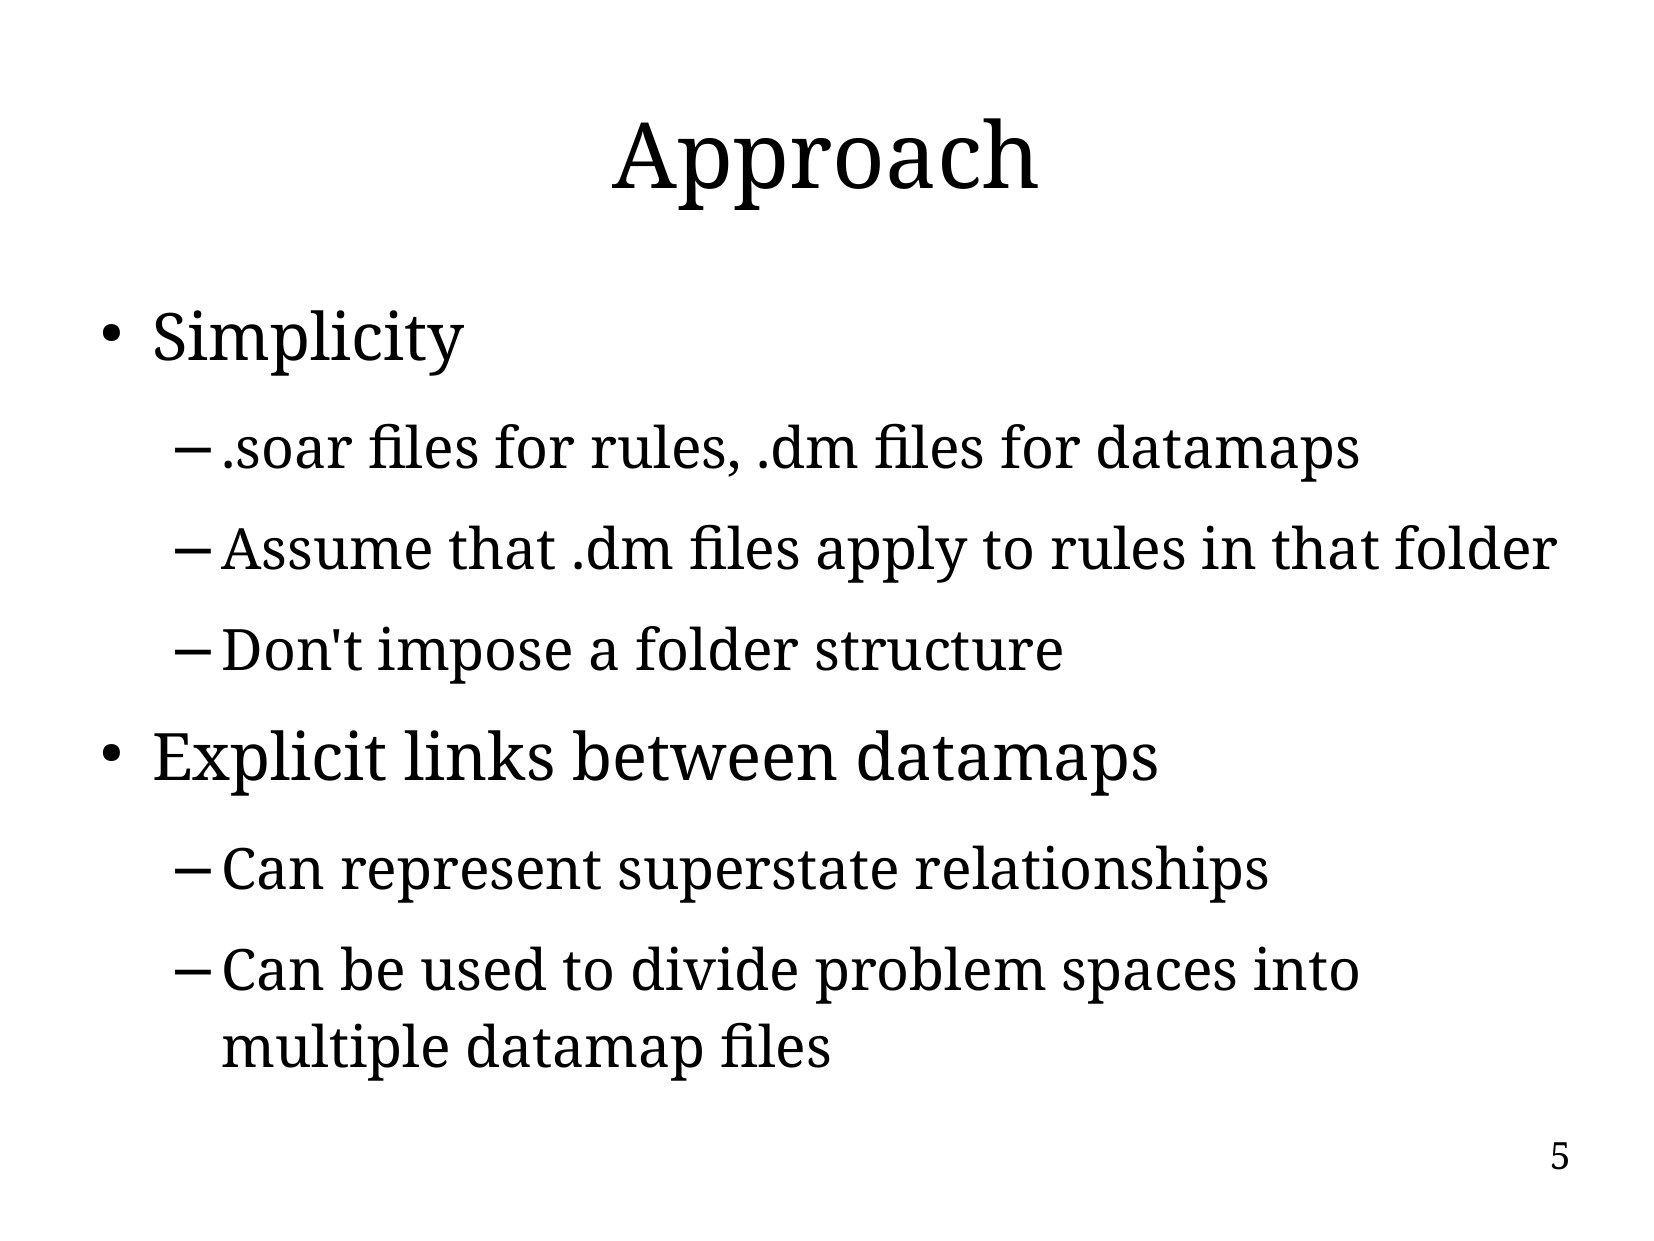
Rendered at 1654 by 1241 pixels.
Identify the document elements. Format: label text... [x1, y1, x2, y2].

title Approach [82, 49, 1571, 257]
list Simplicity .soar files for rules, .dm files for datamaps Assume that .dm files apply to rules in that folder Don't impose a folder structure Explicit links between datamaps Can represent superstate relationships Can be used to divide problem spaces into multiple datamap files [82, 290, 1571, 1109]
